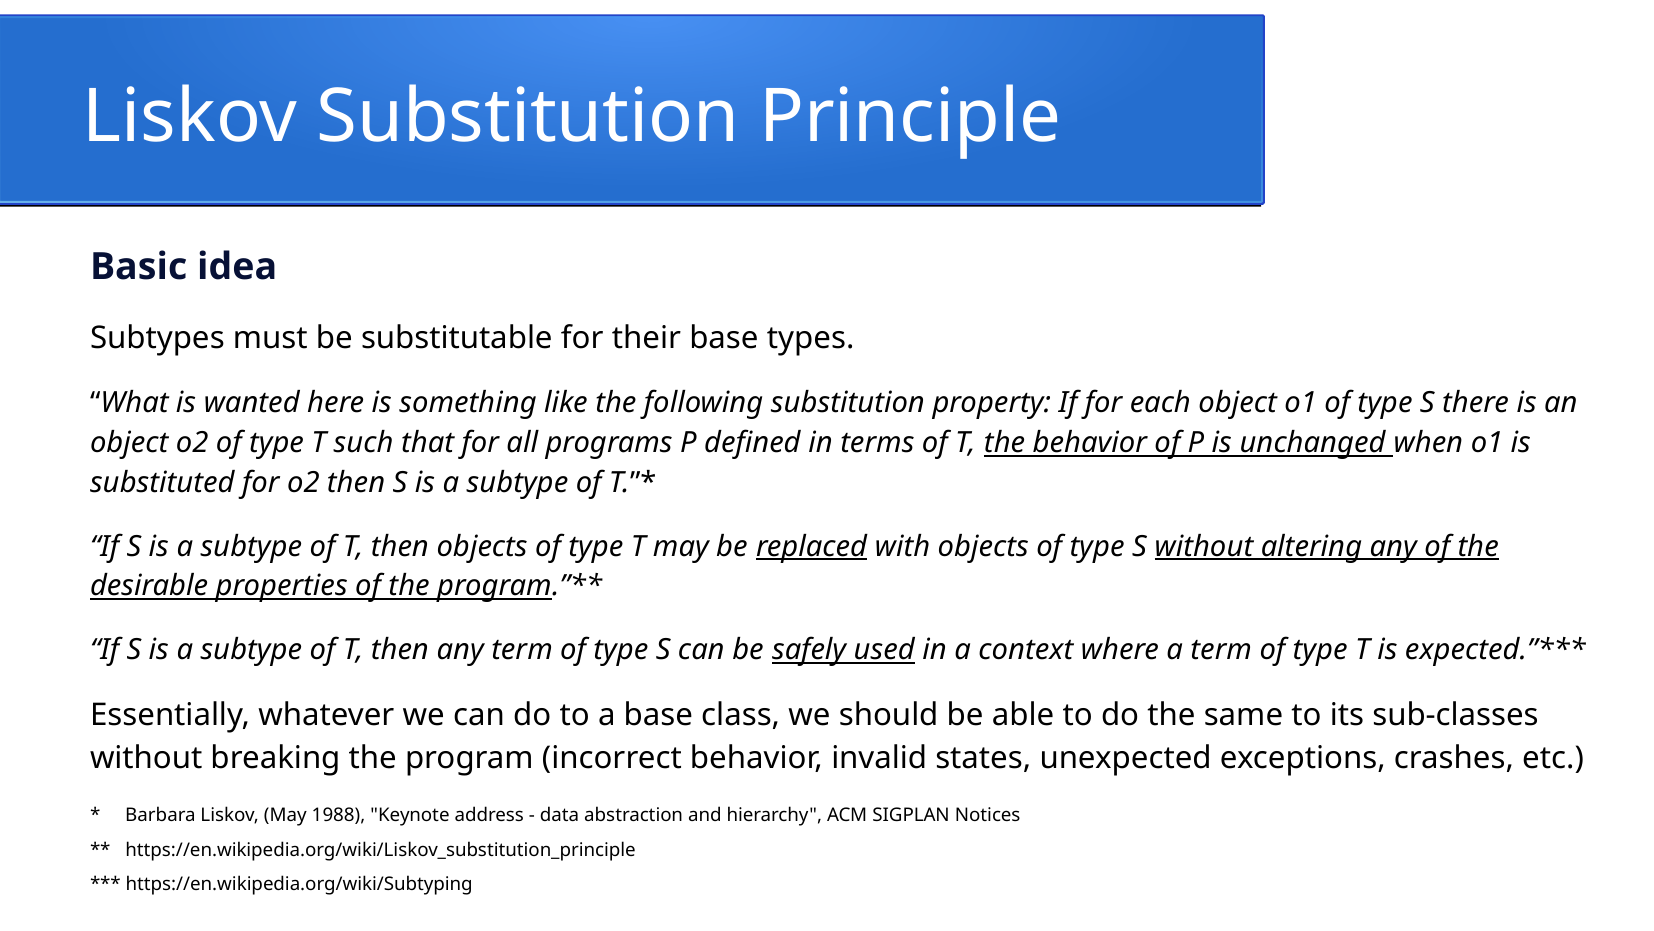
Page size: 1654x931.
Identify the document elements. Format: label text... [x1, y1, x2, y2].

title Liskov Substitution Principle [82, 35, 1235, 189]
subtitle Basic idea Subtypes must be substitutable for their base types. “What is wanted here is something like the following substitution property: If for each object o1 of type S there is an object o2 of type T such that for all programs P defined in terms of T, the behavior of P is unchanged when o1 is substituted for o2 then S is a subtype of T.”* “If S is a subtype of T, then objects of type T may be replaced with objects of type S without altering any of the desirable properties of the program.”** “If S is a subtype of T, then any term of type S can be safely used in a context where a term of type T is expected.”*** Essentially, whatever we can do to a base class, we should be able to do the same to its sub-classes without breaking the program (incorrect behavior, invalid states, unexpected exceptions, crashes, etc.) * Barbara Liskov, (May 1988), "Keynote address - data abstraction and hierarchy", ACM SIGPLAN Notices ** https://en.wikipedia.org/wiki/Liskov_substitution_principle *** https://en.wikipedia.org/wiki/Subtyping [90, 239, 1621, 896]
